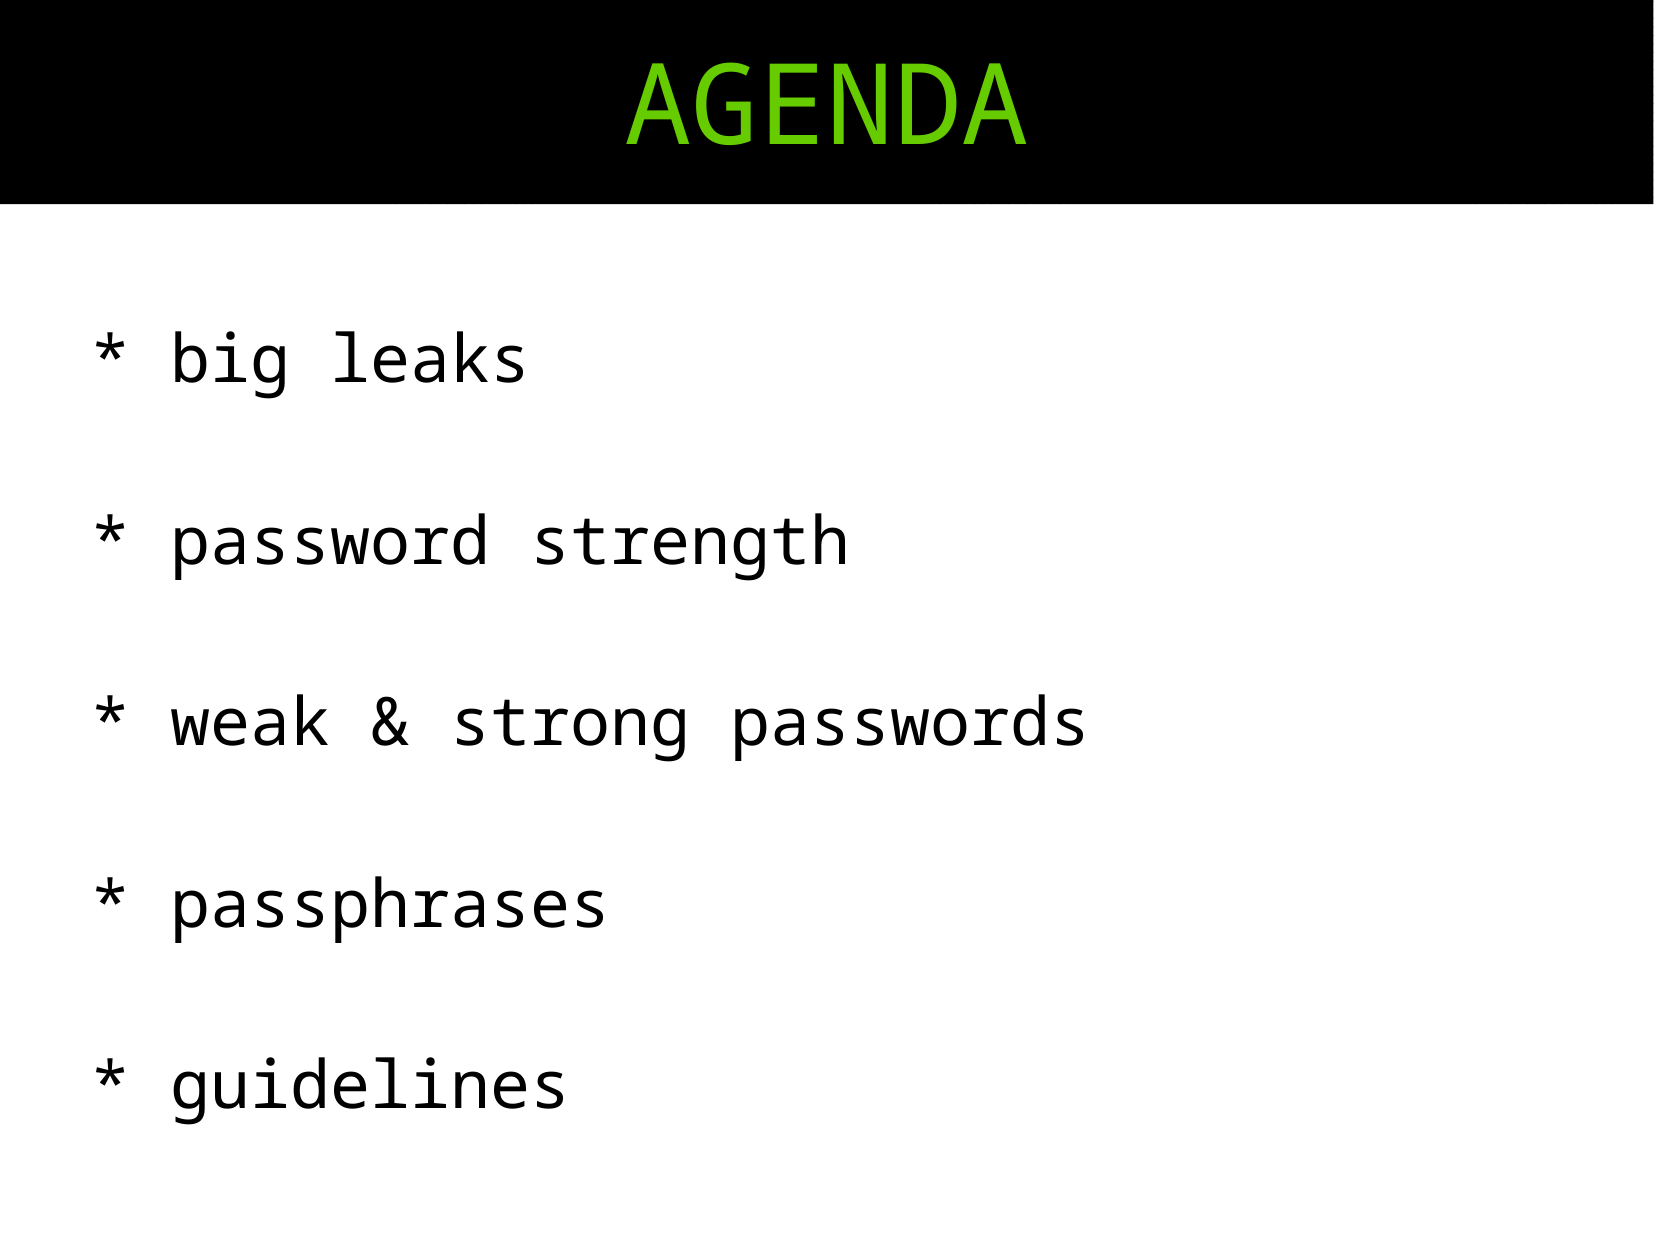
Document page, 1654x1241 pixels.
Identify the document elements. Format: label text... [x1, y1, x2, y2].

subtitle * big leaks * password strength * weak & strong passwords * passphrases * guidelines [90, 293, 1561, 1147]
title AGENDA [0, 0, 1654, 205]
